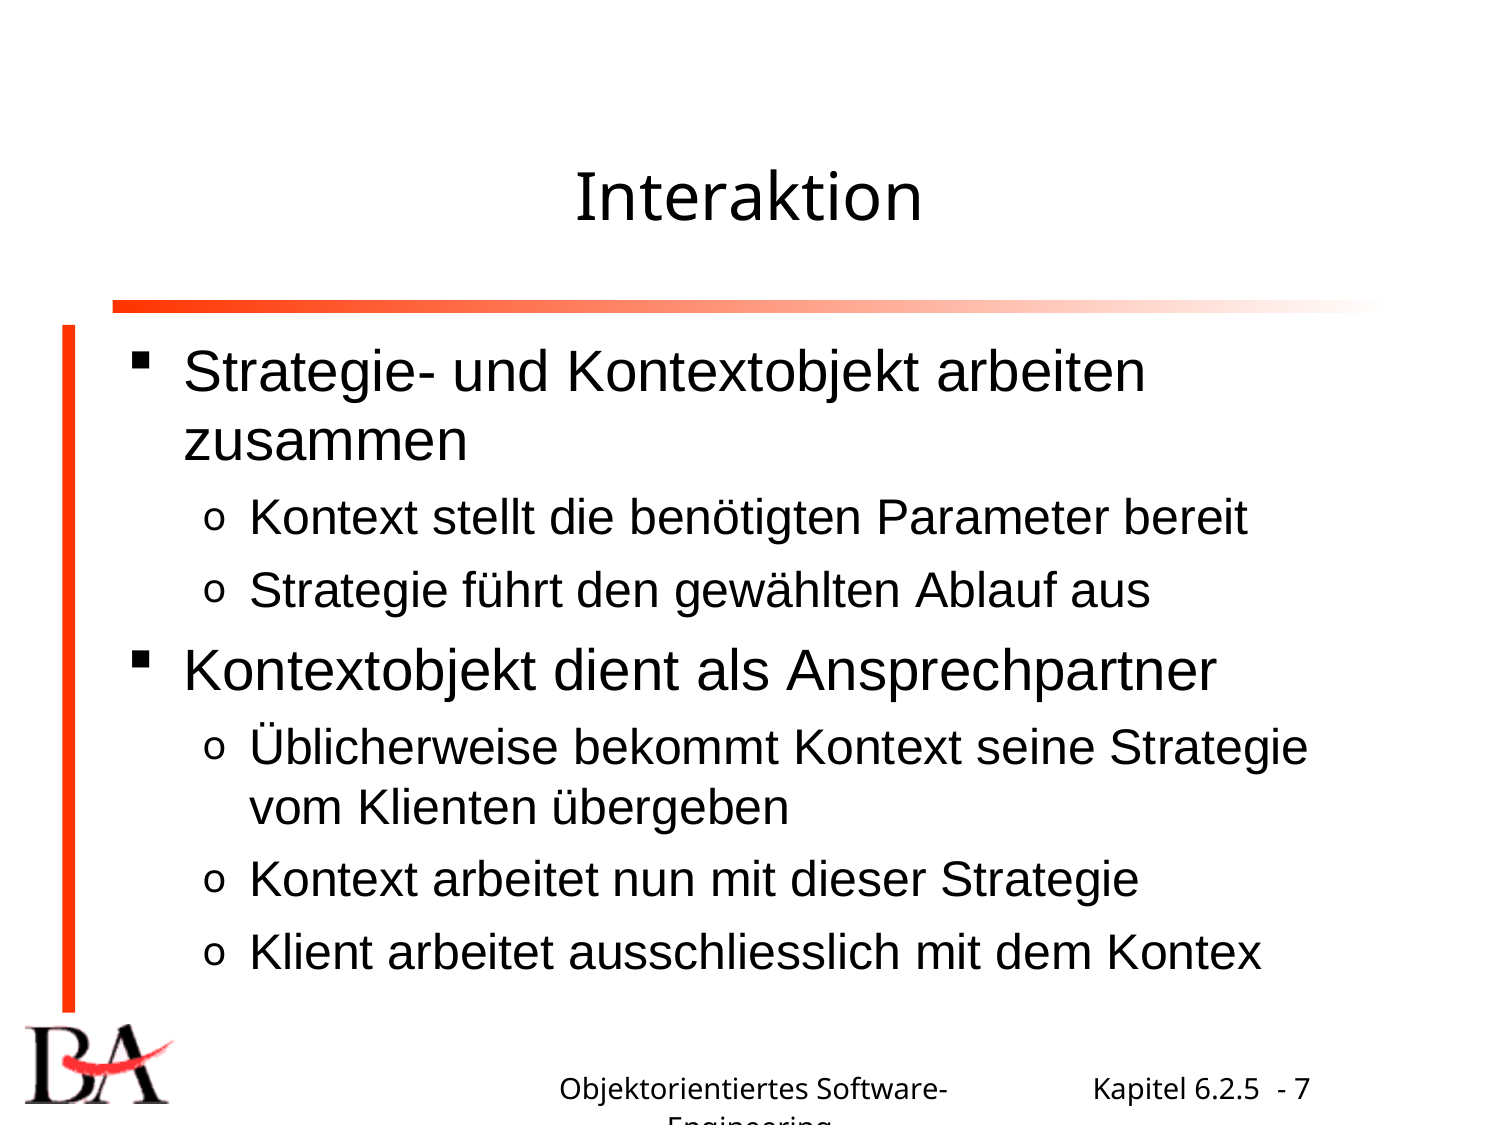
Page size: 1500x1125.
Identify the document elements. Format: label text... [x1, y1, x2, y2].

title Interaktion [112, 99, 1388, 288]
list Strategie- und Kontextobjekt arbeiten zusammen Kontext stellt die benötigten Parameter bereit Strategie führt den gewählten Ablauf aus Kontextobjekt dient als Ansprechpartner Üblicherweise bekommt Kontext seine Strategie vom Klienten übergeben Kontext arbeitet nun mit dieser Strategie Klient arbeitet ausschliesslich mit dem Kontex [112, 324, 1388, 1051]
picture [24, 1024, 175, 1104]
